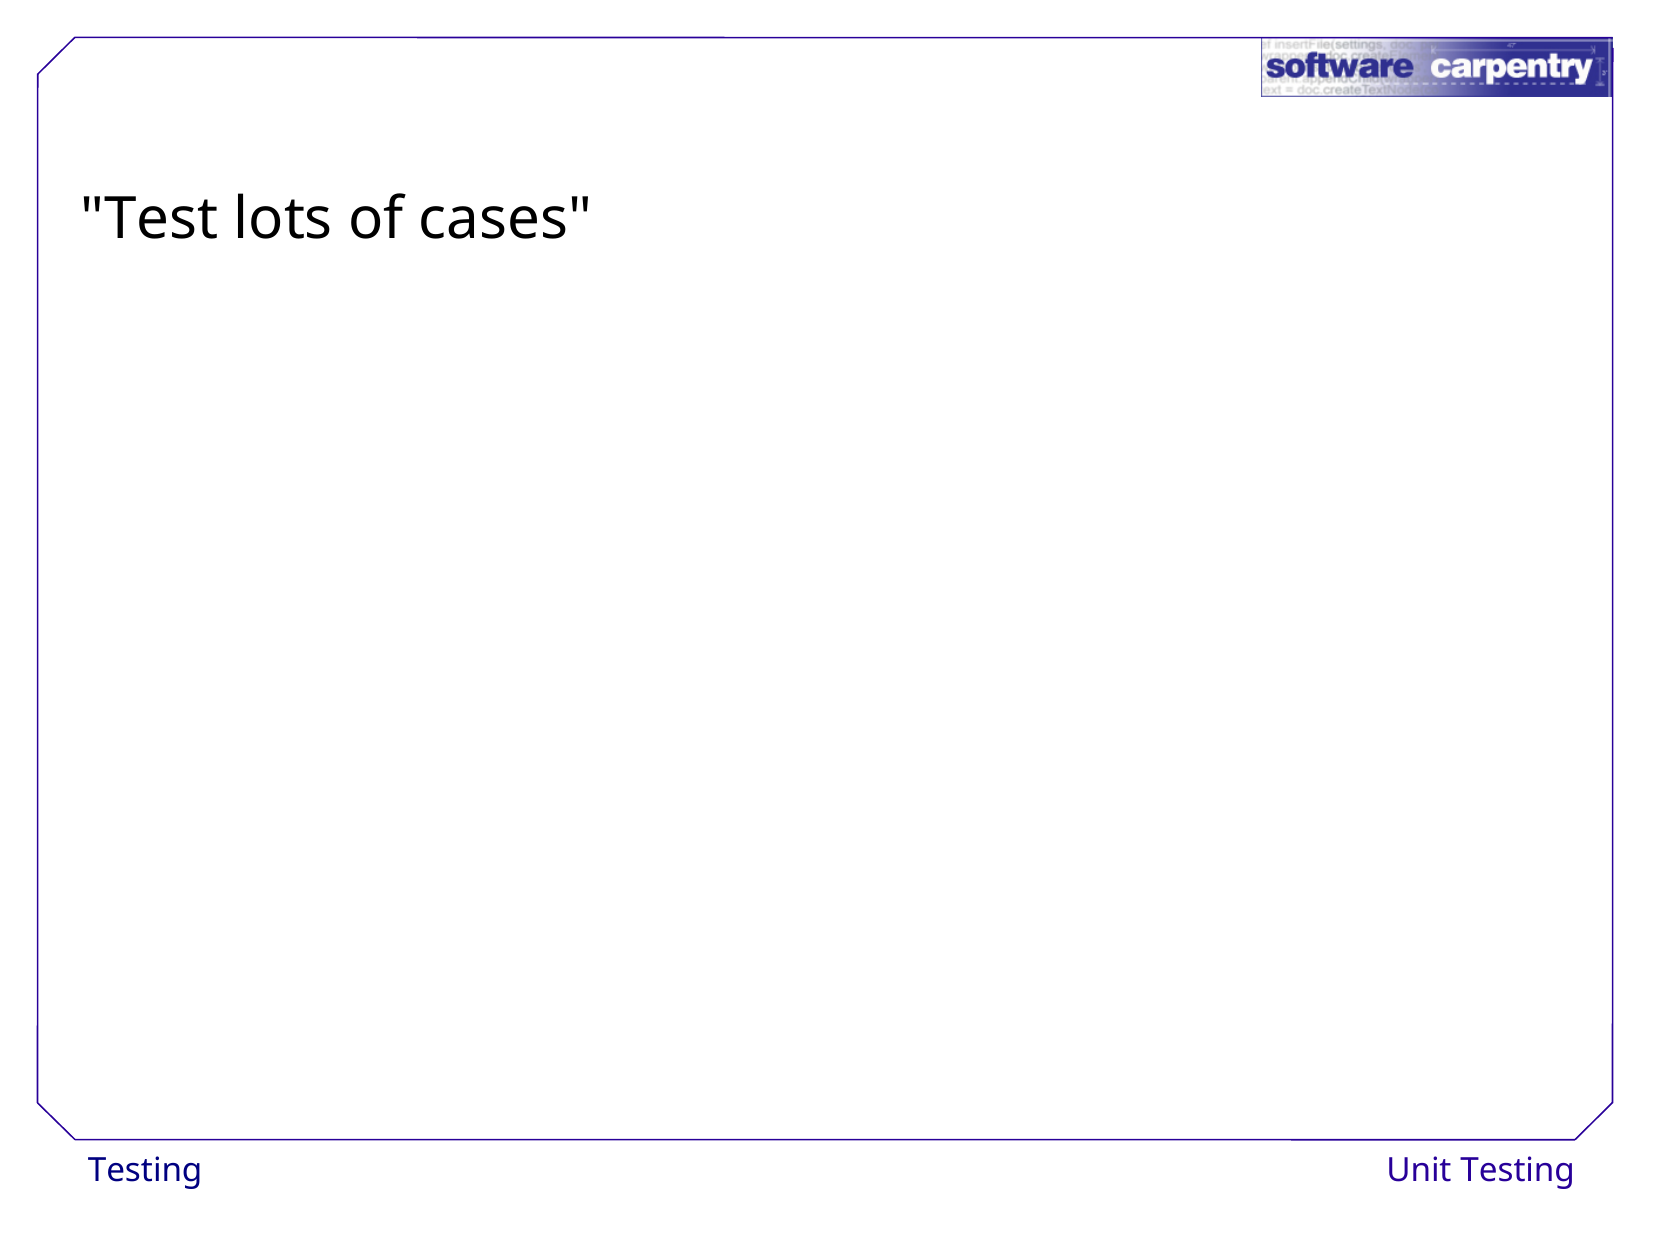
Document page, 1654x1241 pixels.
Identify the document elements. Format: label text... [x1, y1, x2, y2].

text_box "Test lots of cases" [65, 138, 758, 259]
picture [1261, 39, 1613, 97]
